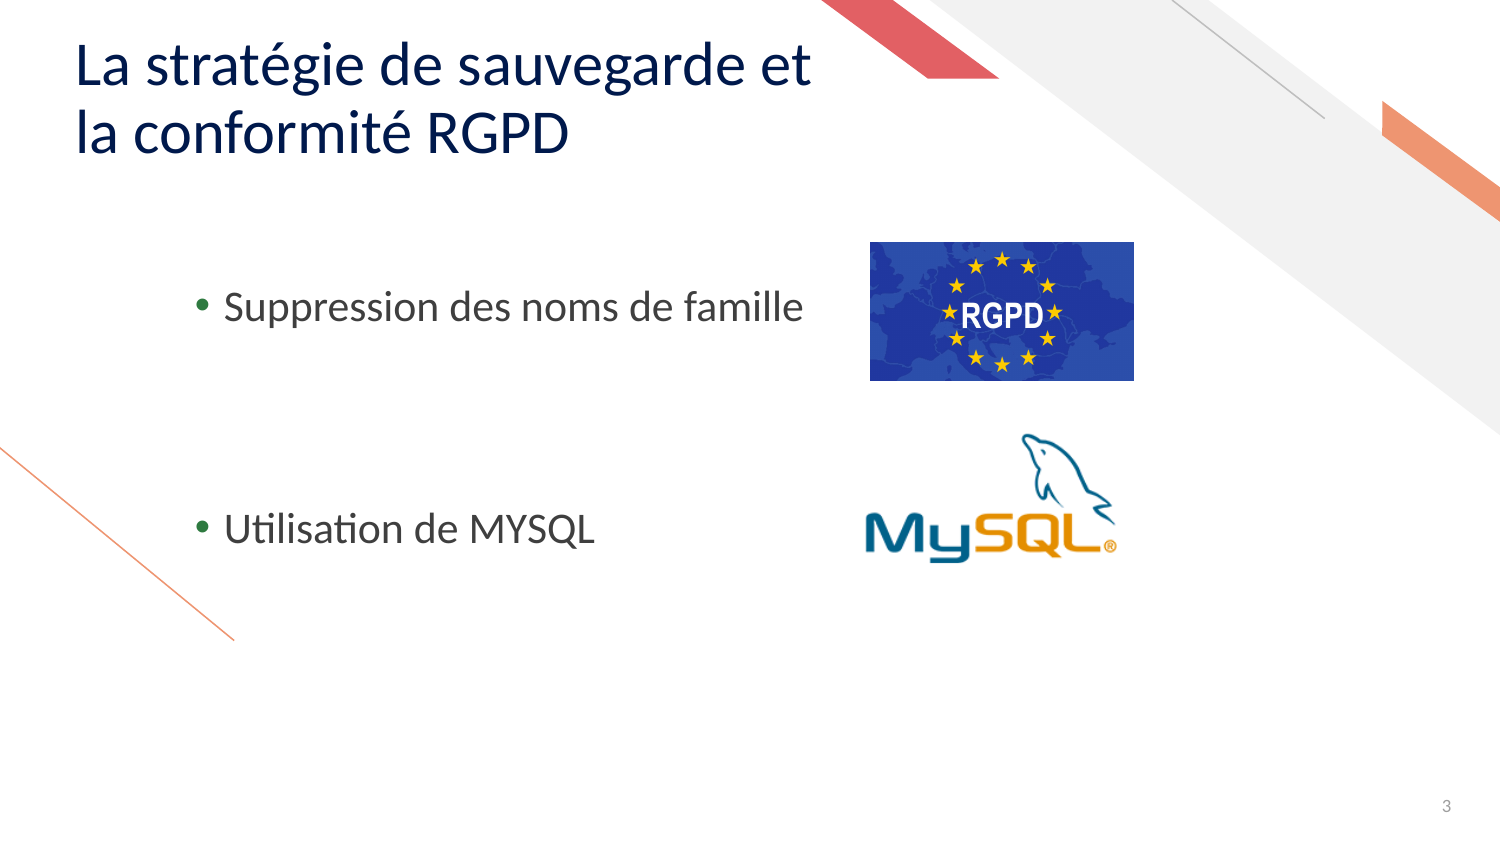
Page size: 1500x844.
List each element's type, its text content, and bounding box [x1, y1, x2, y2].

slide_number <numéro> [1371, 782, 1463, 827]
title La stratégie de sauvegarde et la conformité RGPD [63, 25, 834, 167]
list Suppression des noms de famille Utilisation de MYSQL [183, 277, 870, 562]
picture [842, 242, 1144, 653]
